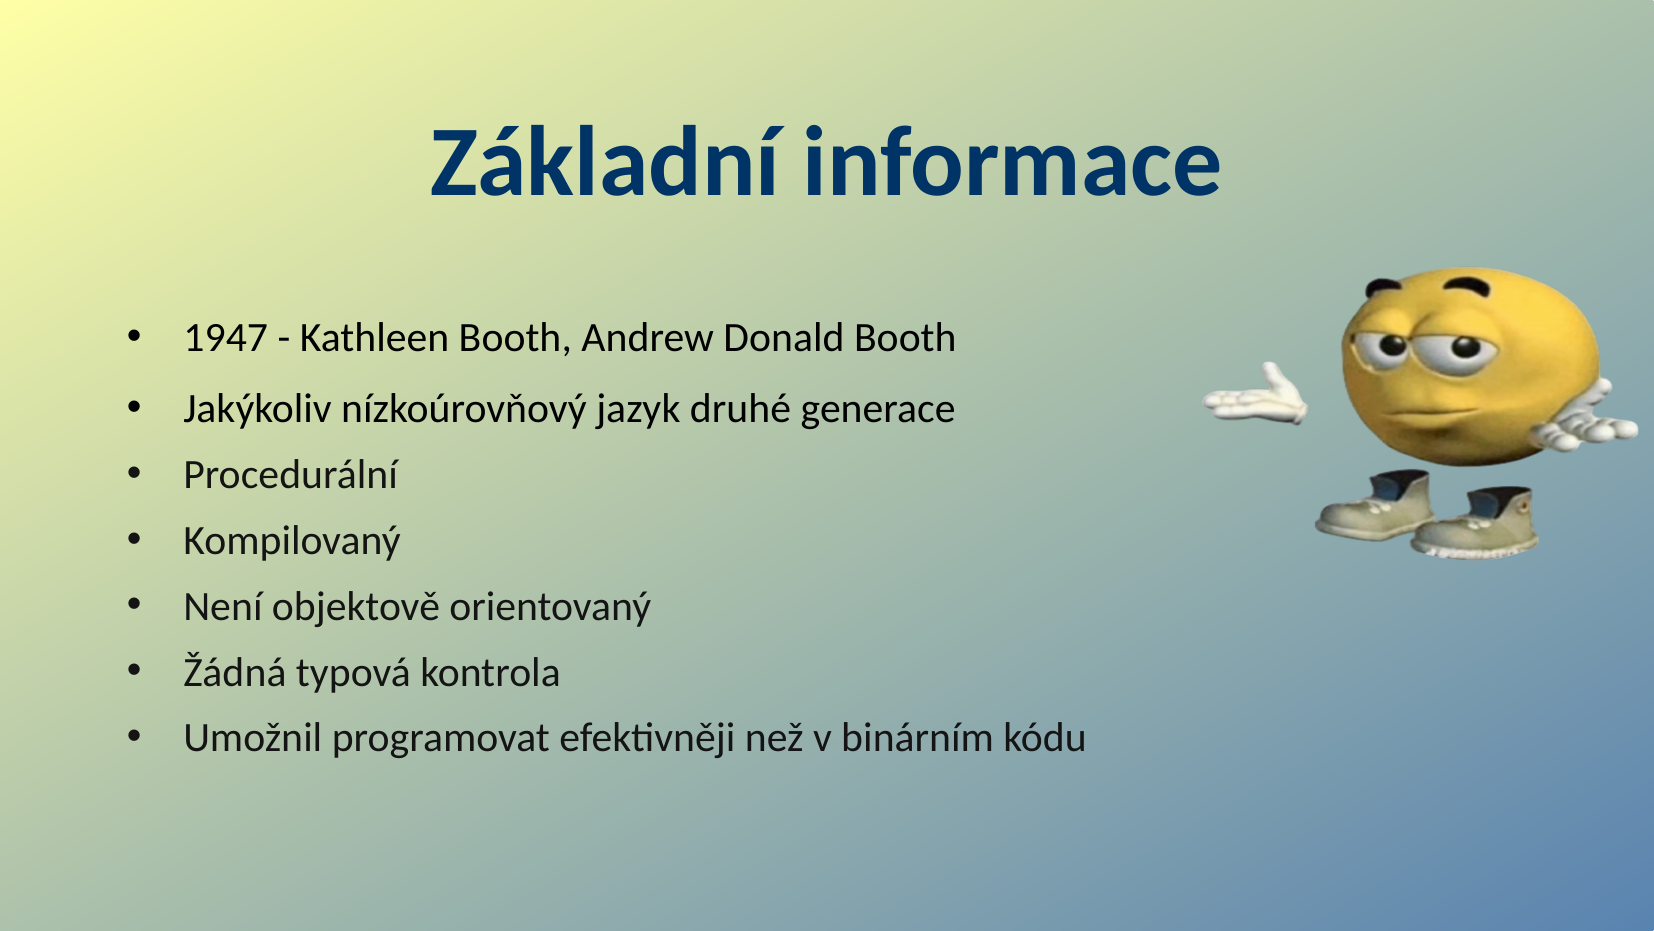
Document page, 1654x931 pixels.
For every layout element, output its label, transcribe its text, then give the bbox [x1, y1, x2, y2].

list 1947 - Kathleen Booth, Andrew Donald Booth Jakýkoliv nízkoúrovňový jazyk druhé generace Procedurální Kompilovaný Není objektově orientovaný Žádná typová kontrola Umožnil programovat efektivněji než v binárním kódu [112, 295, 1601, 803]
picture [1198, 250, 1654, 566]
title Základní informace [82, 77, 1571, 233]
